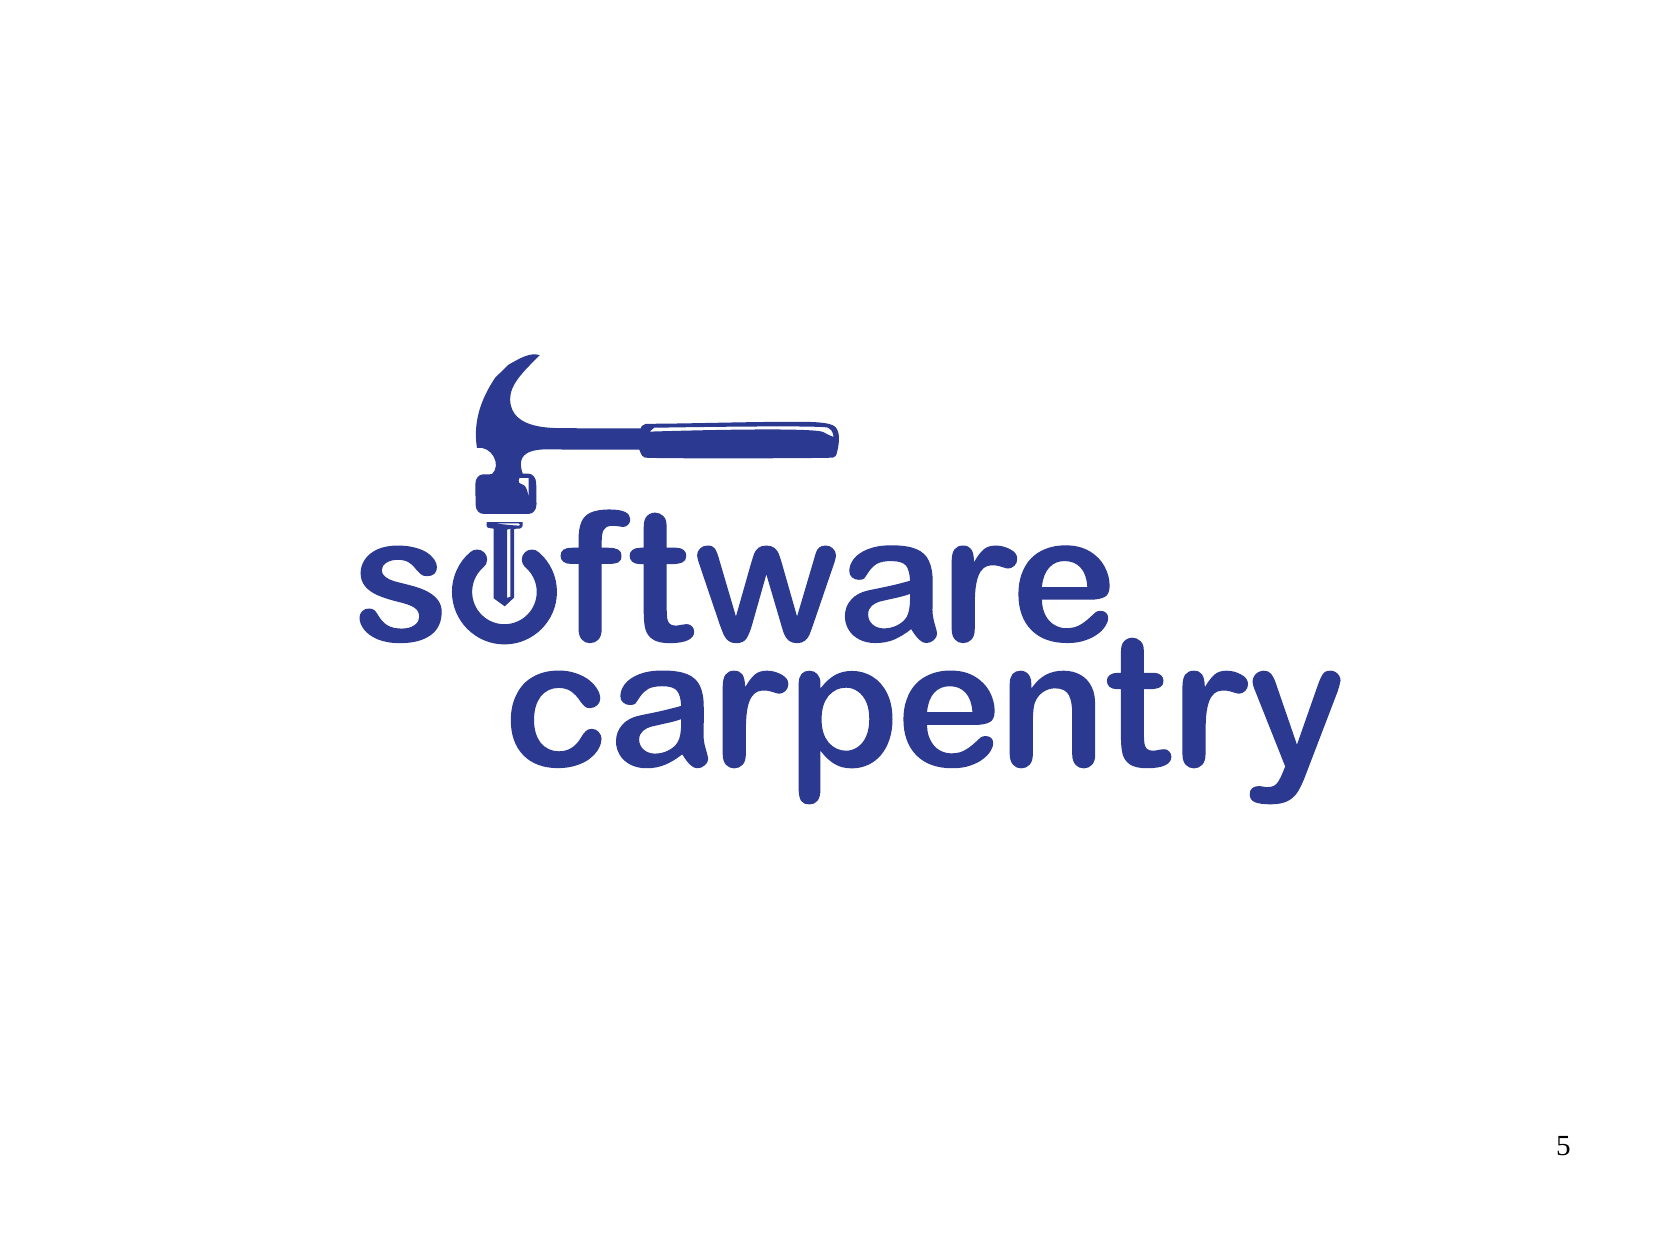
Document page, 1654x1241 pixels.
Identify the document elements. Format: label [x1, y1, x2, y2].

picture [359, 354, 1341, 805]
